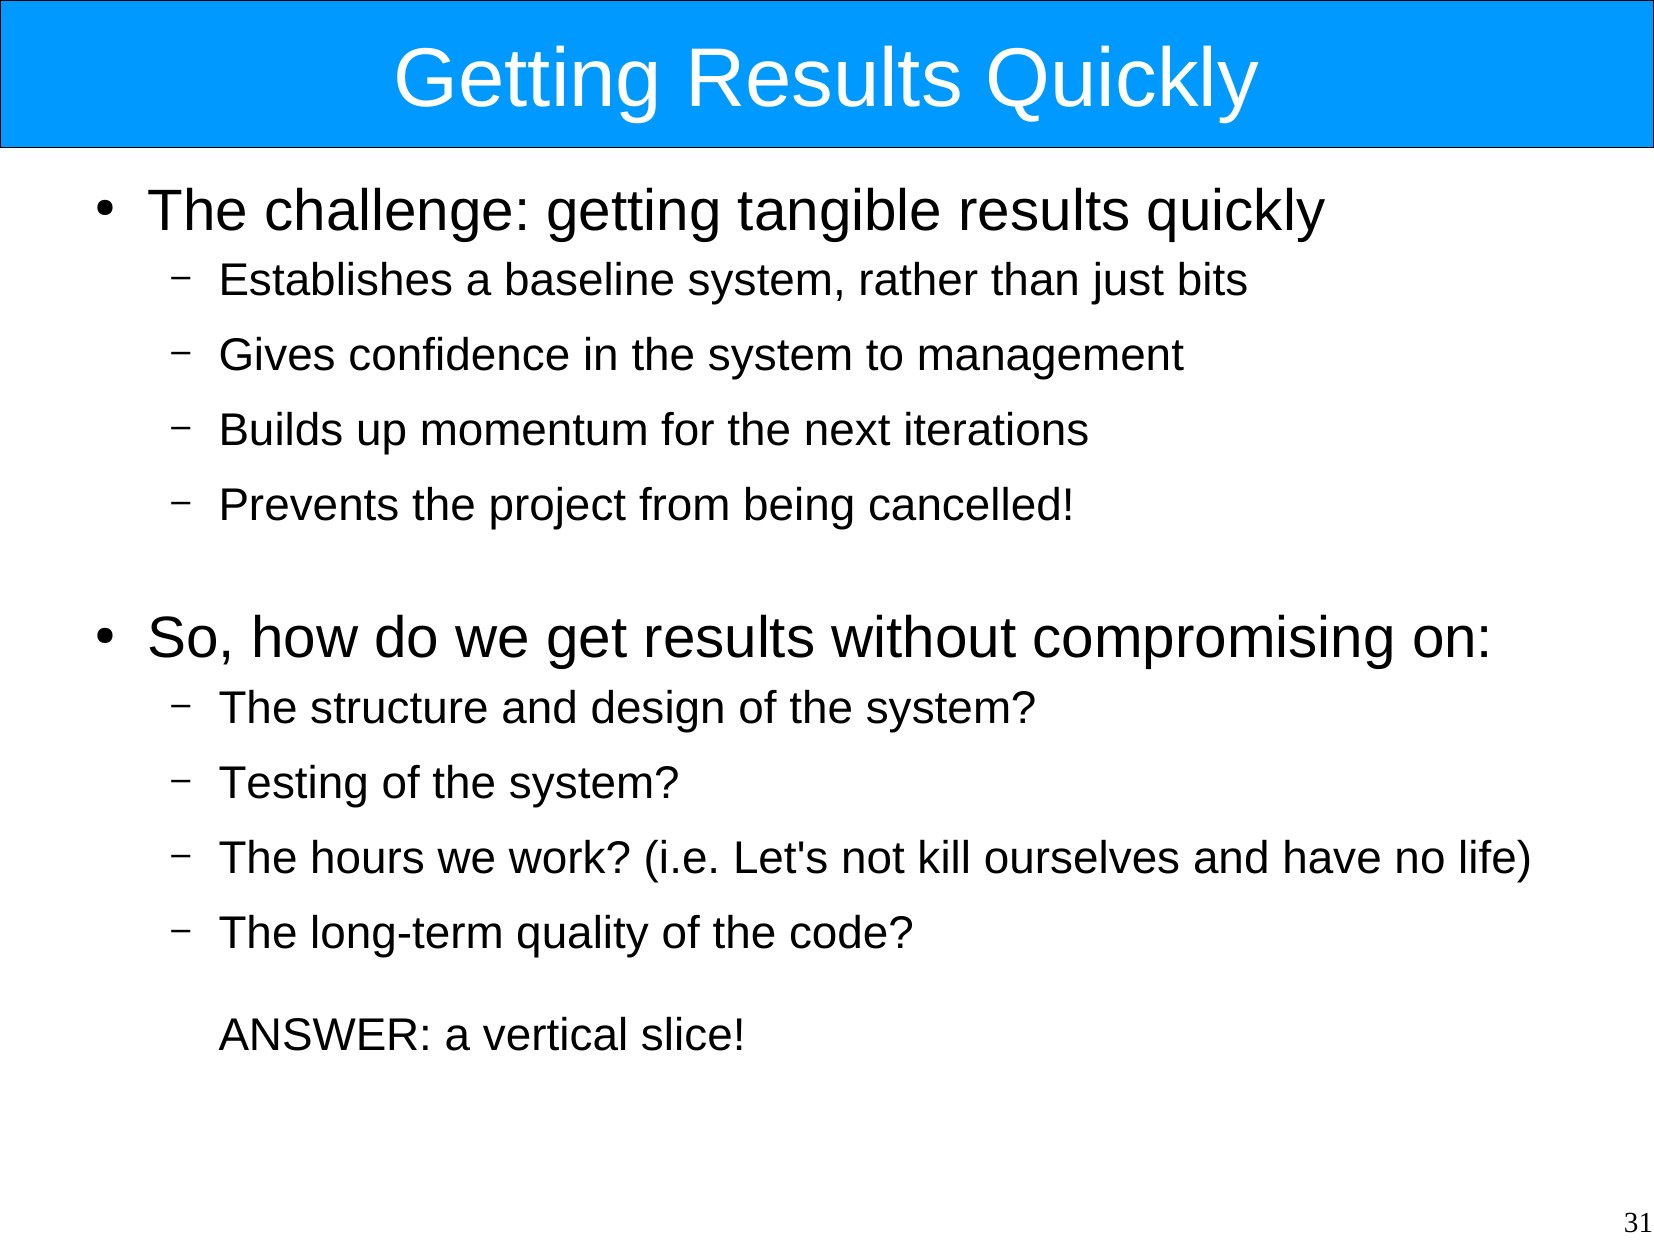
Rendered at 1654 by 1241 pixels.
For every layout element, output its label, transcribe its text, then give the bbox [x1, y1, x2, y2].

title Getting Results Quickly [82, 21, 1571, 135]
list The challenge: getting tangible results quickly Establishes a baseline system, rather than just bits Gives confidence in the system to management Builds up momentum for the next iterations Prevents the project from being cancelled! So, how do we get results without compromising on: The structure and design of the system? Testing of the system? The hours we work? (i.e. Let's not kill ourselves and have no life) The long-term quality of the code? ANSWER: a vertical slice! [76, 177, 1565, 1196]
